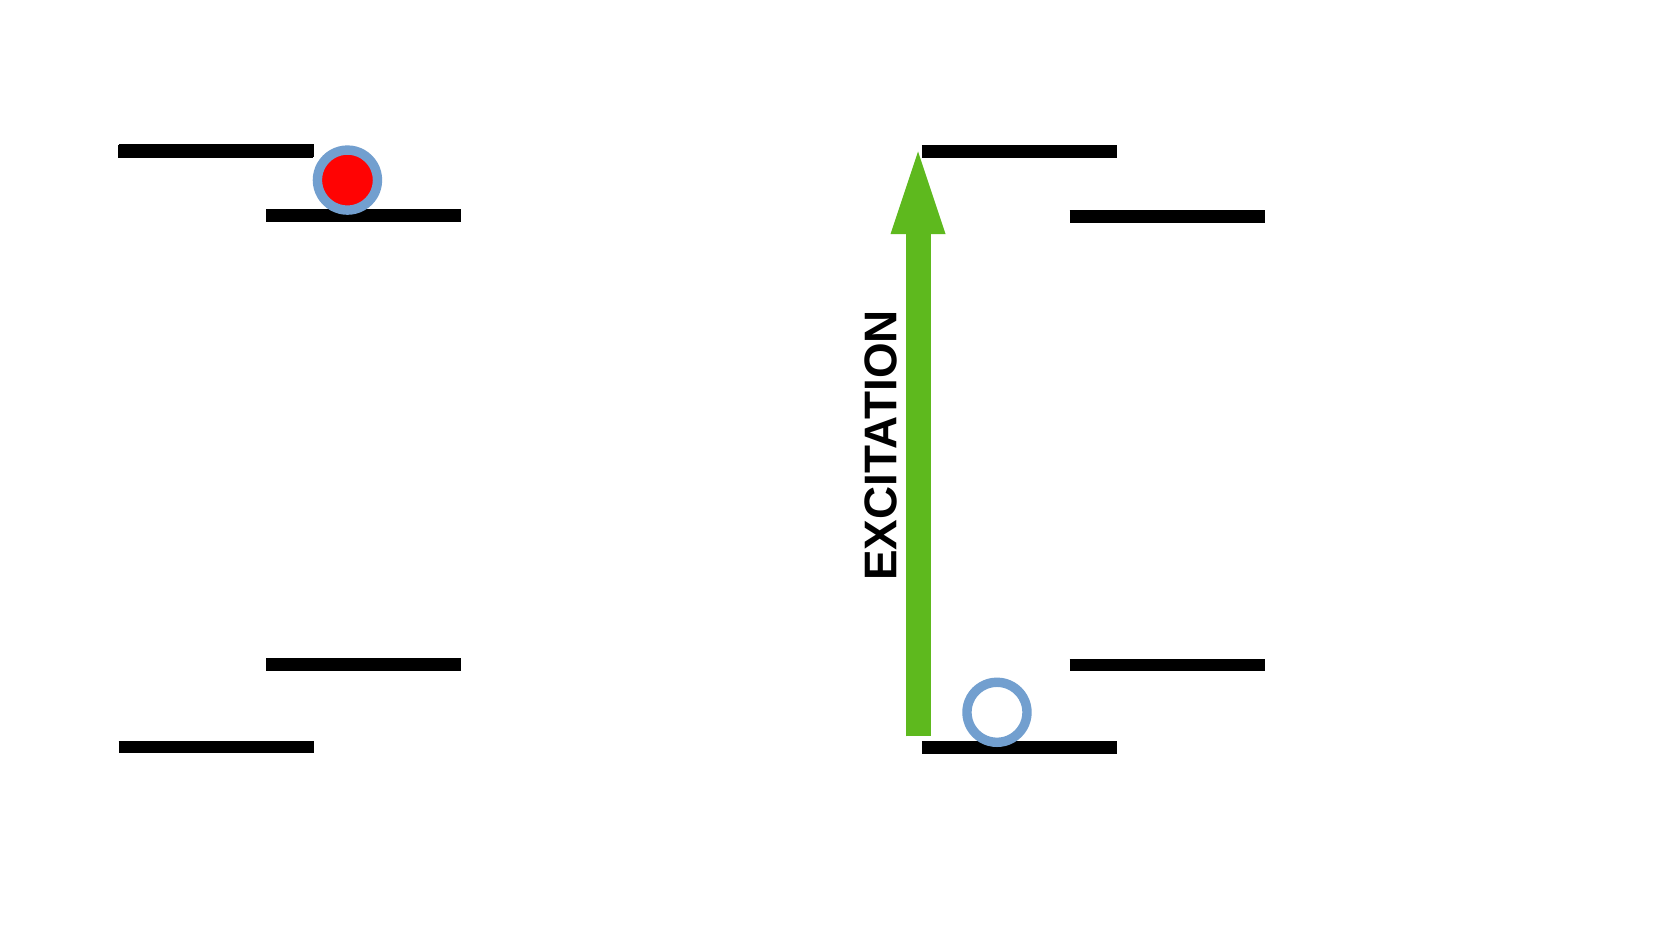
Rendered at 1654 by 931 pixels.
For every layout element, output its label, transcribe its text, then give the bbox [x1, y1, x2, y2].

text_box EXCITATION [847, 190, 914, 701]
text_box [317, 150, 378, 211]
